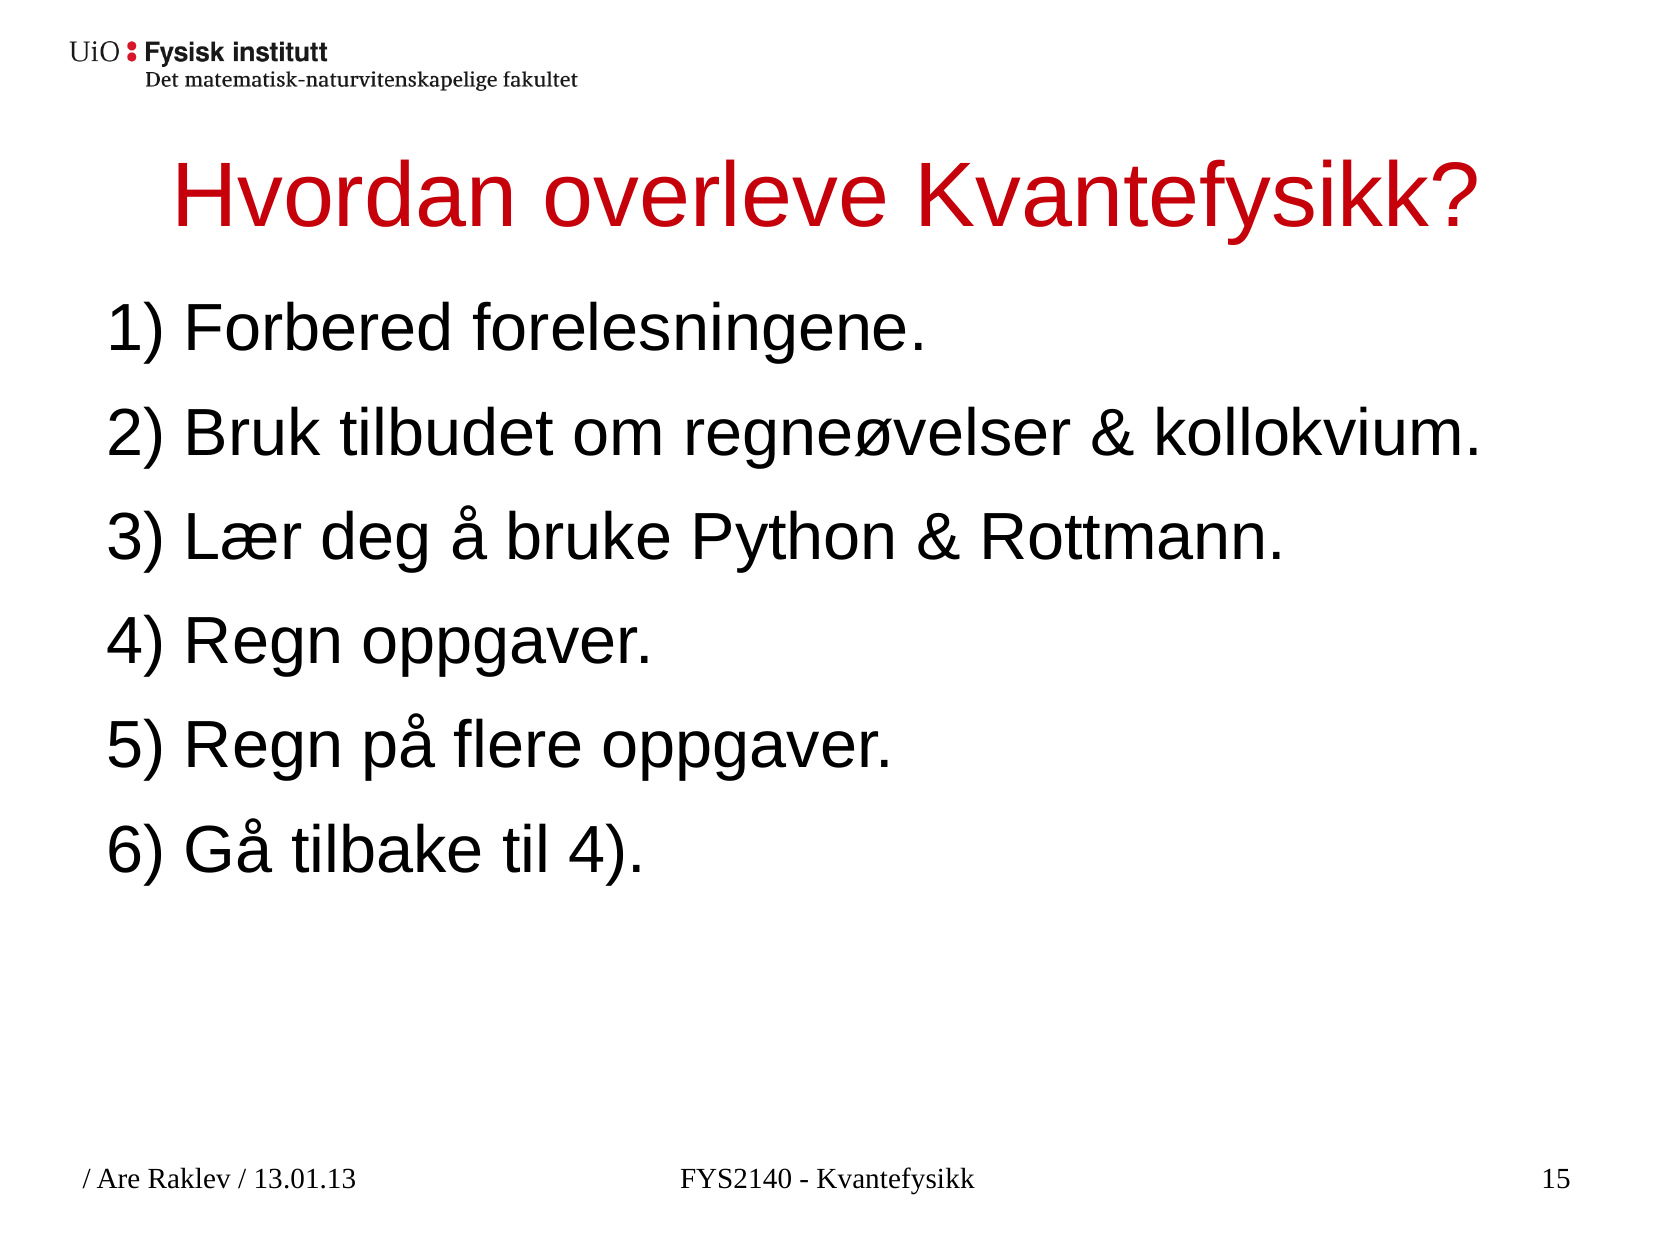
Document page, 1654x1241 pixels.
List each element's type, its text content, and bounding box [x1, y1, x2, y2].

picture [68, 37, 581, 93]
list Forbered forelesningene. Bruk tilbudet om regneøvelser & kollokvium. Lær deg å bruke Python & Rottmann. Regn oppgaver. Regn på flere oppgaver. Gå tilbake til 4). [106, 290, 1595, 1094]
title Hvordan overleve Kvantefysikk? [82, 90, 1571, 298]
